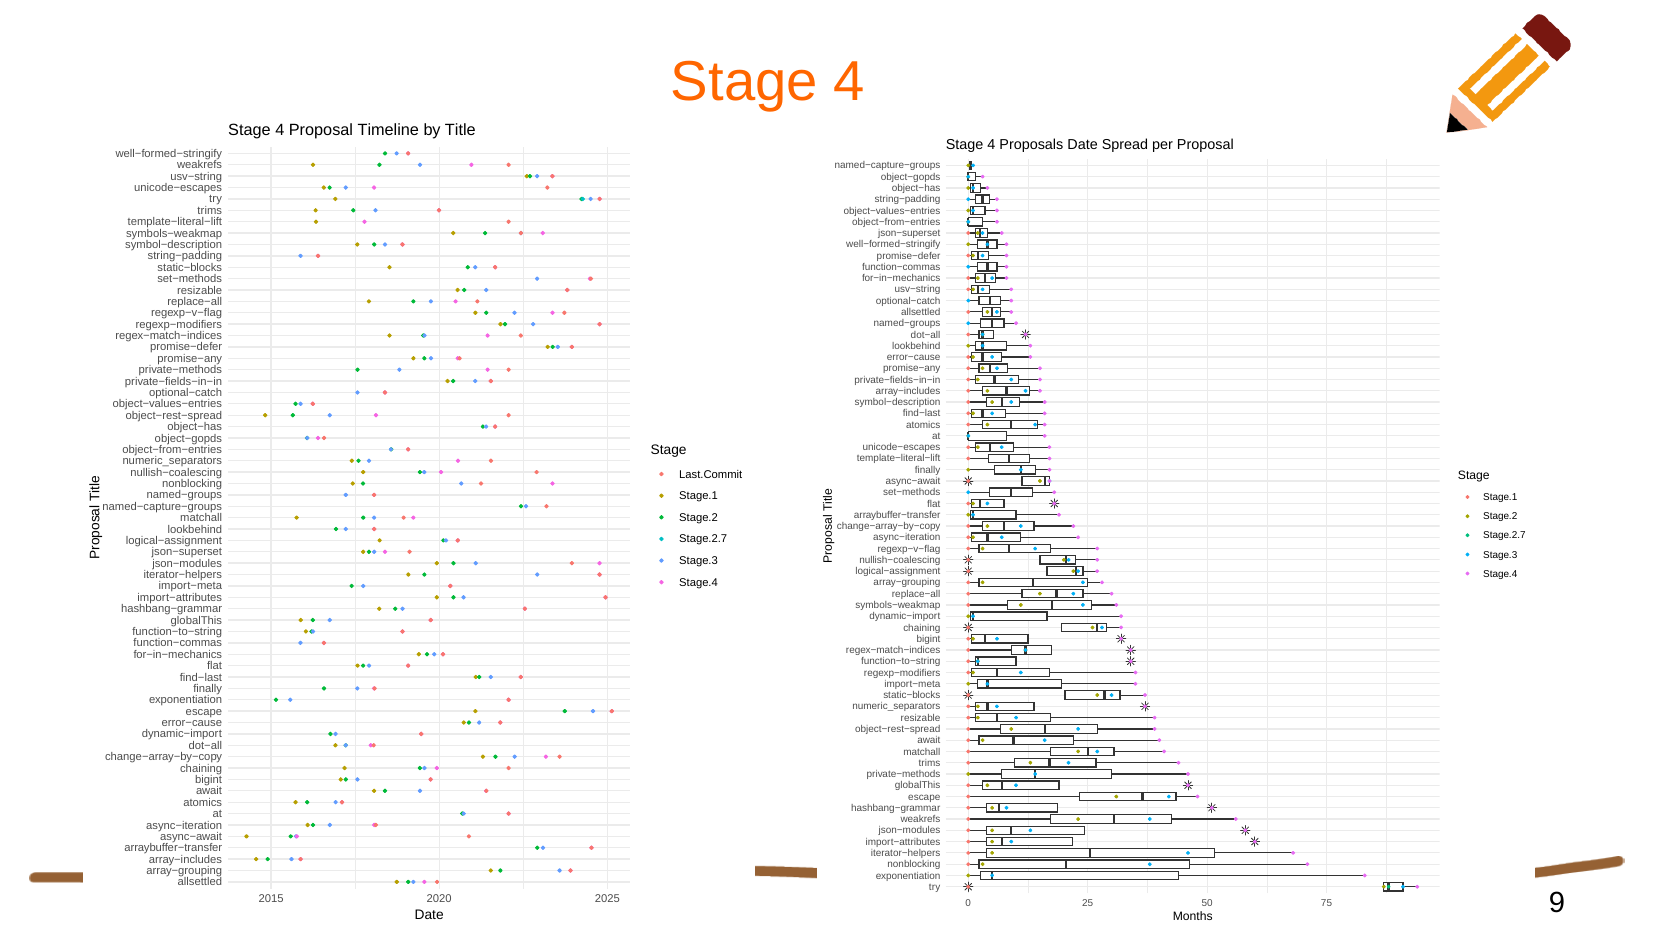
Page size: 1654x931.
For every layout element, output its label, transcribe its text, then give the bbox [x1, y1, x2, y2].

picture [29, 14, 1625, 931]
title Stage 4 [88, 29, 1447, 133]
